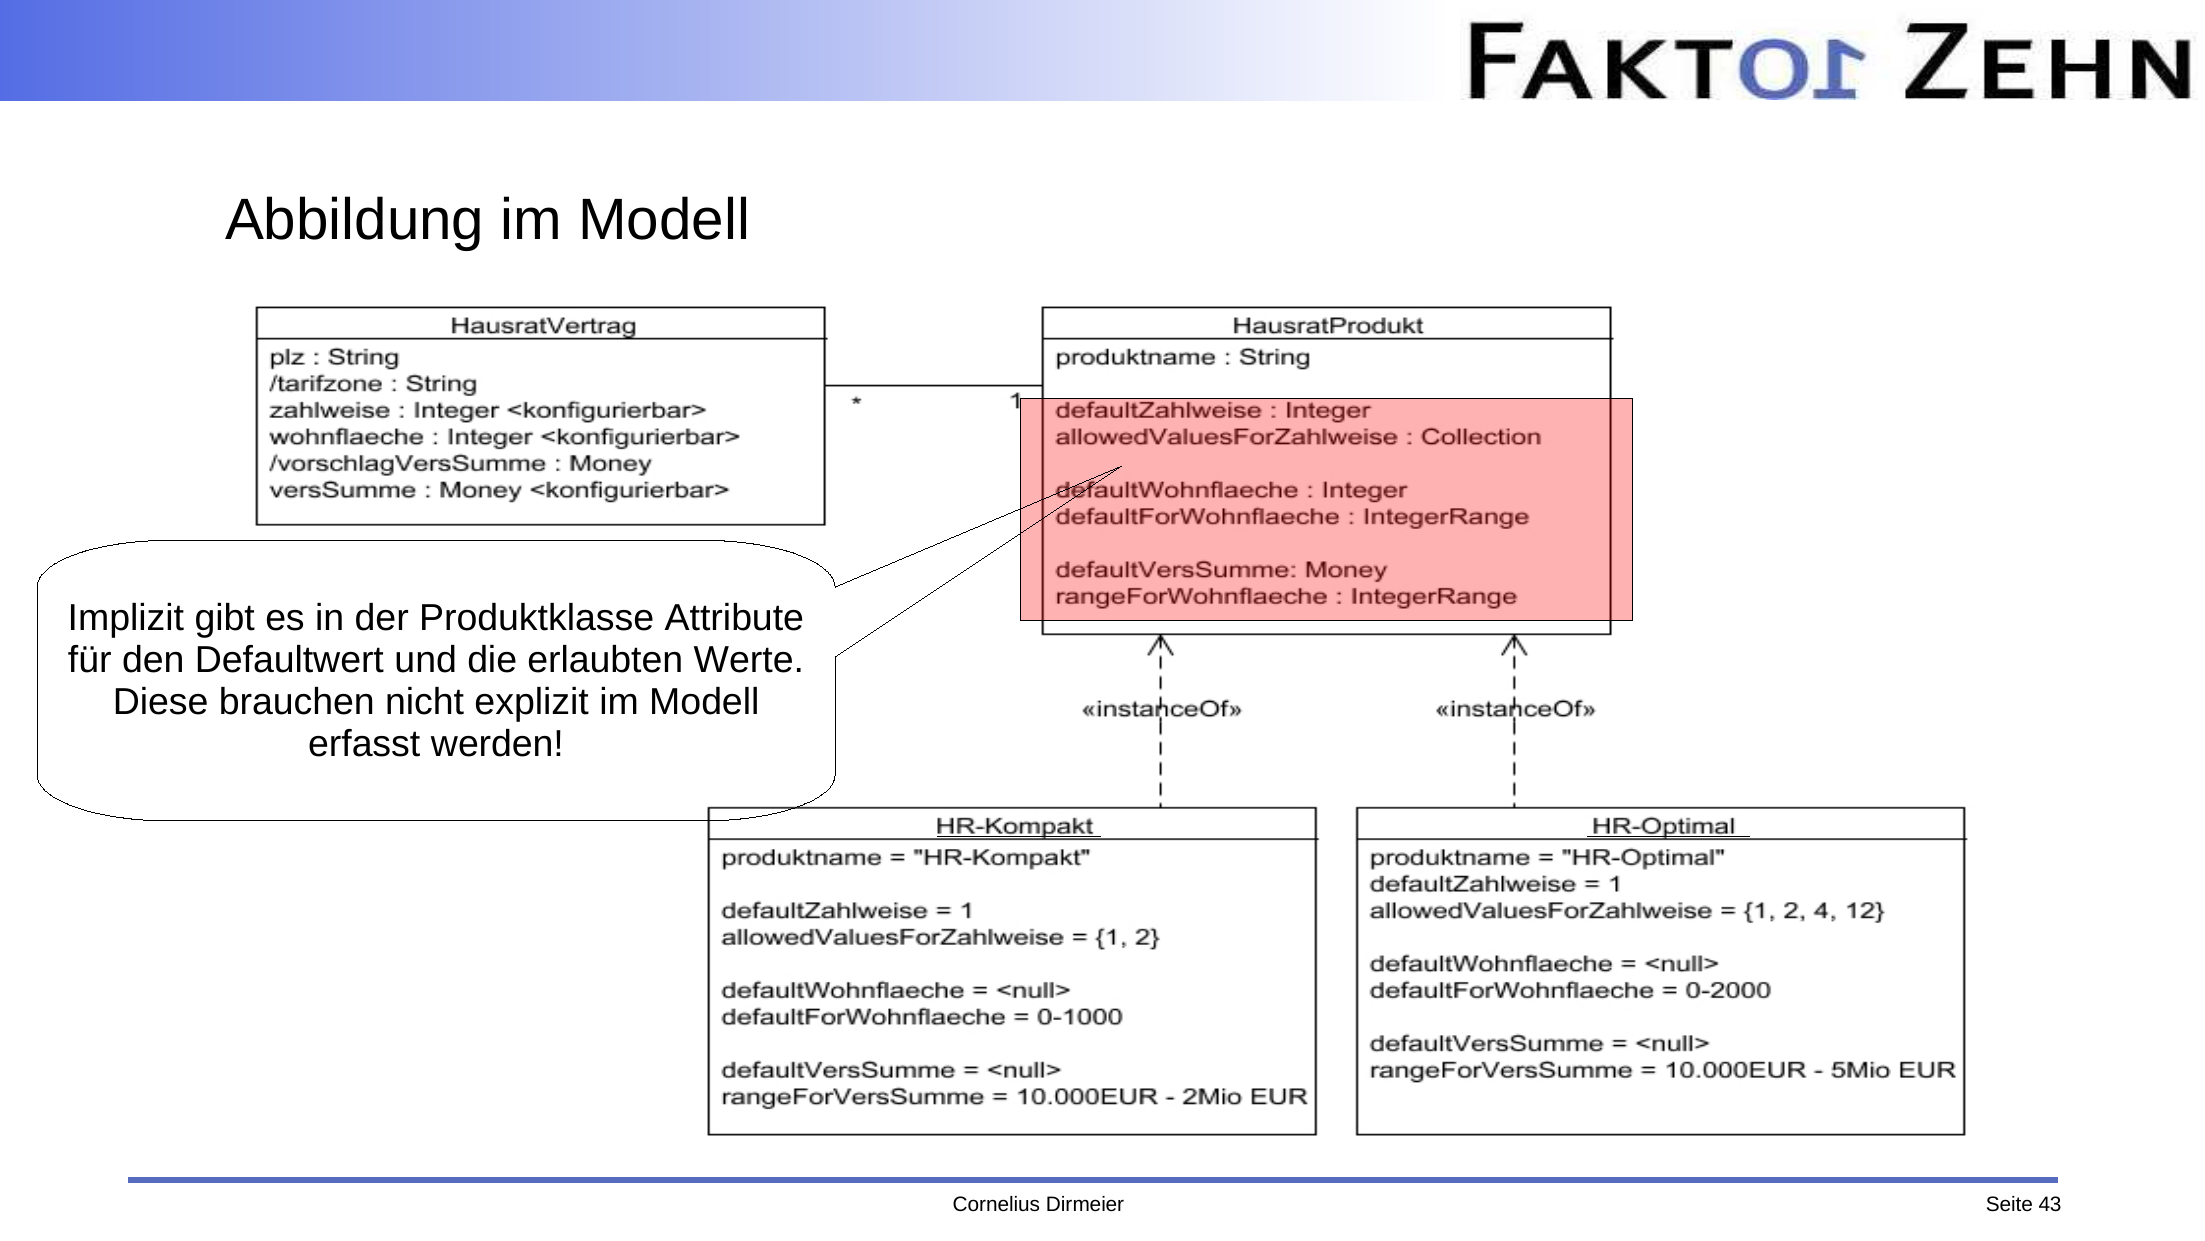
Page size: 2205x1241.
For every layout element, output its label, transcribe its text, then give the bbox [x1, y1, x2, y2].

picture [217, 260, 2005, 1167]
text_box [1020, 398, 1633, 621]
picture [1460, 7, 2202, 100]
text_box Implizit gibt es in der Produktklasse Attribute für den Defaultwert und die erlaubten Werte. Diese brauchen nicht explizit im Modell erfasst werden! [37, 466, 1122, 821]
title Abbildung im Modell [225, 142, 1981, 296]
